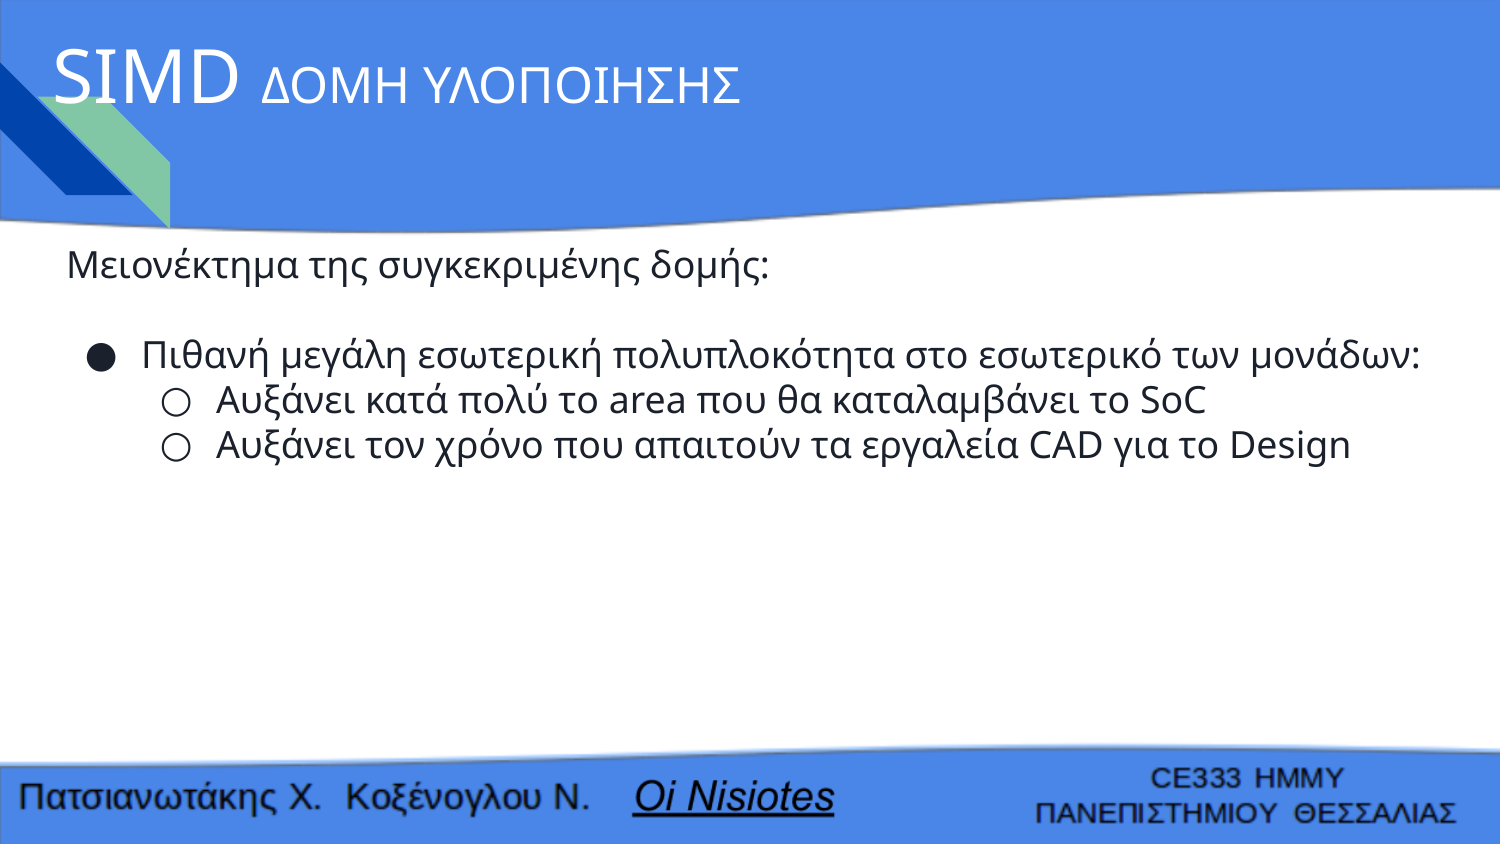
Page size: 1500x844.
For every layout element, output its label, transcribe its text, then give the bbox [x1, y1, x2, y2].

list Μειονέκτημα της συγκεκριμένης δομής: Πιθανή μεγάλη εσωτερική πολυπλοκότητα στο εσωτερικό των μονάδων: Αυξάνει κατά πολύ το area που θα καταλαμβάνει το SoC Αυξάνει τον χρόνο που απαιτούν τα εργαλεία CAD για το Design [51, 226, 1449, 787]
picture [0, 0, 1500, 844]
picture [299, 94, 318, 100]
picture [267, 94, 284, 99]
title SIMD ΔΟΜΗ ΥΛΟΠΟΙΗΣΗΣ [37, 0, 1436, 94]
picture [564, 94, 583, 100]
picture [488, 94, 507, 100]
